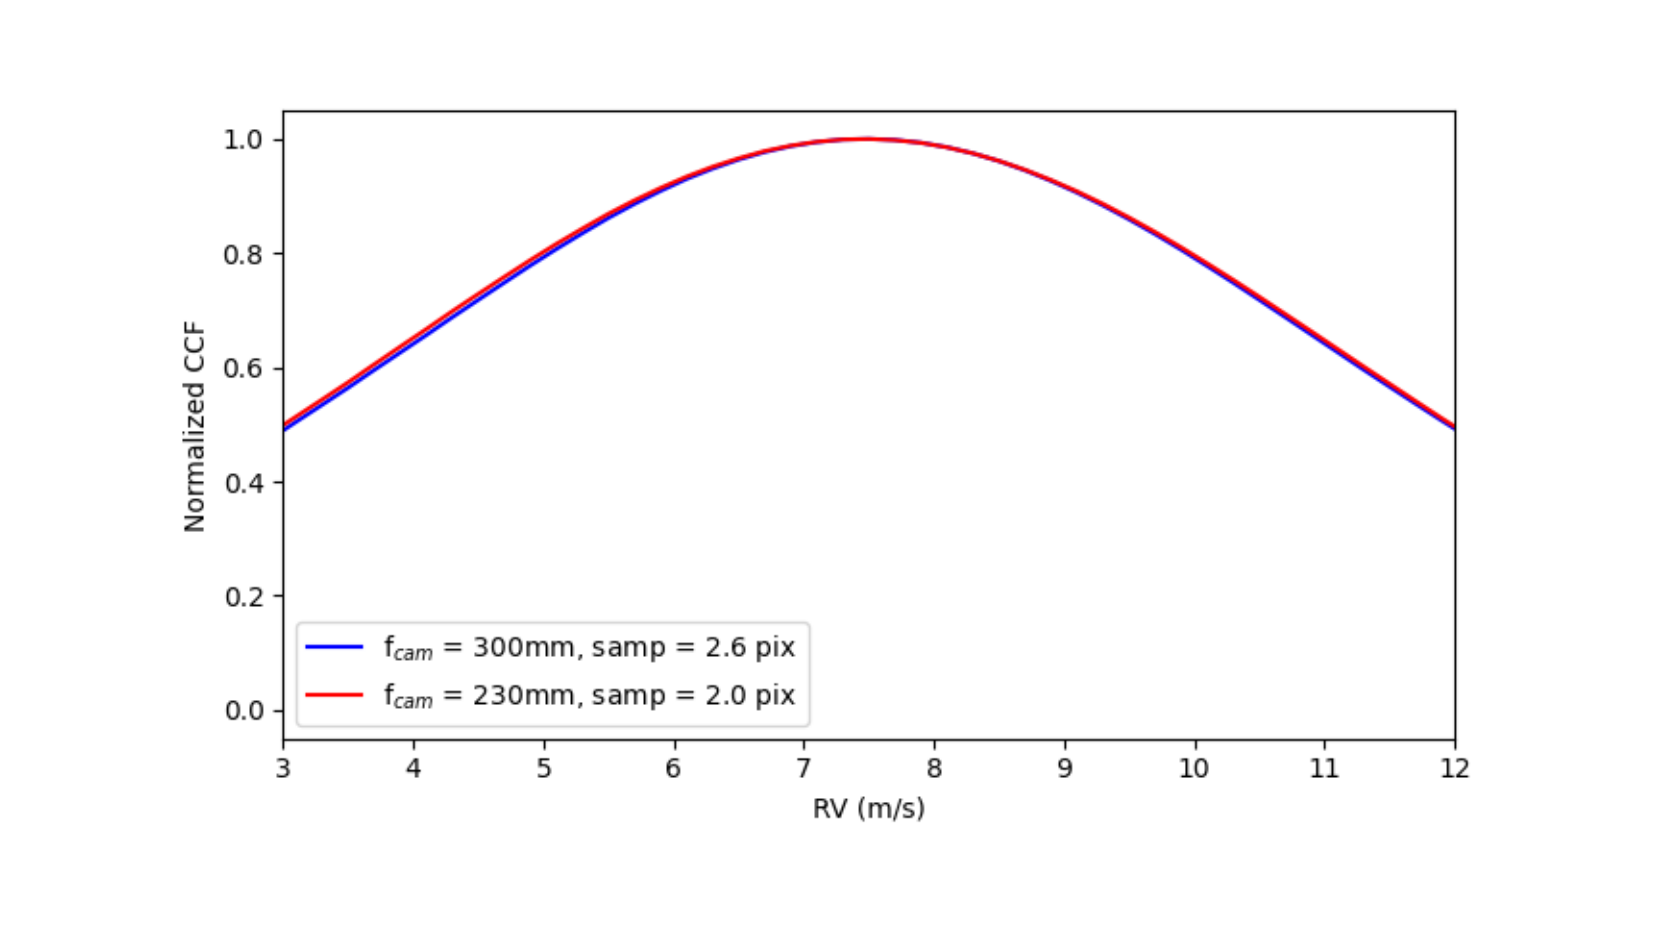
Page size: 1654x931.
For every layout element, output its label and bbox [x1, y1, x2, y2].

picture [156, 82, 1501, 851]
